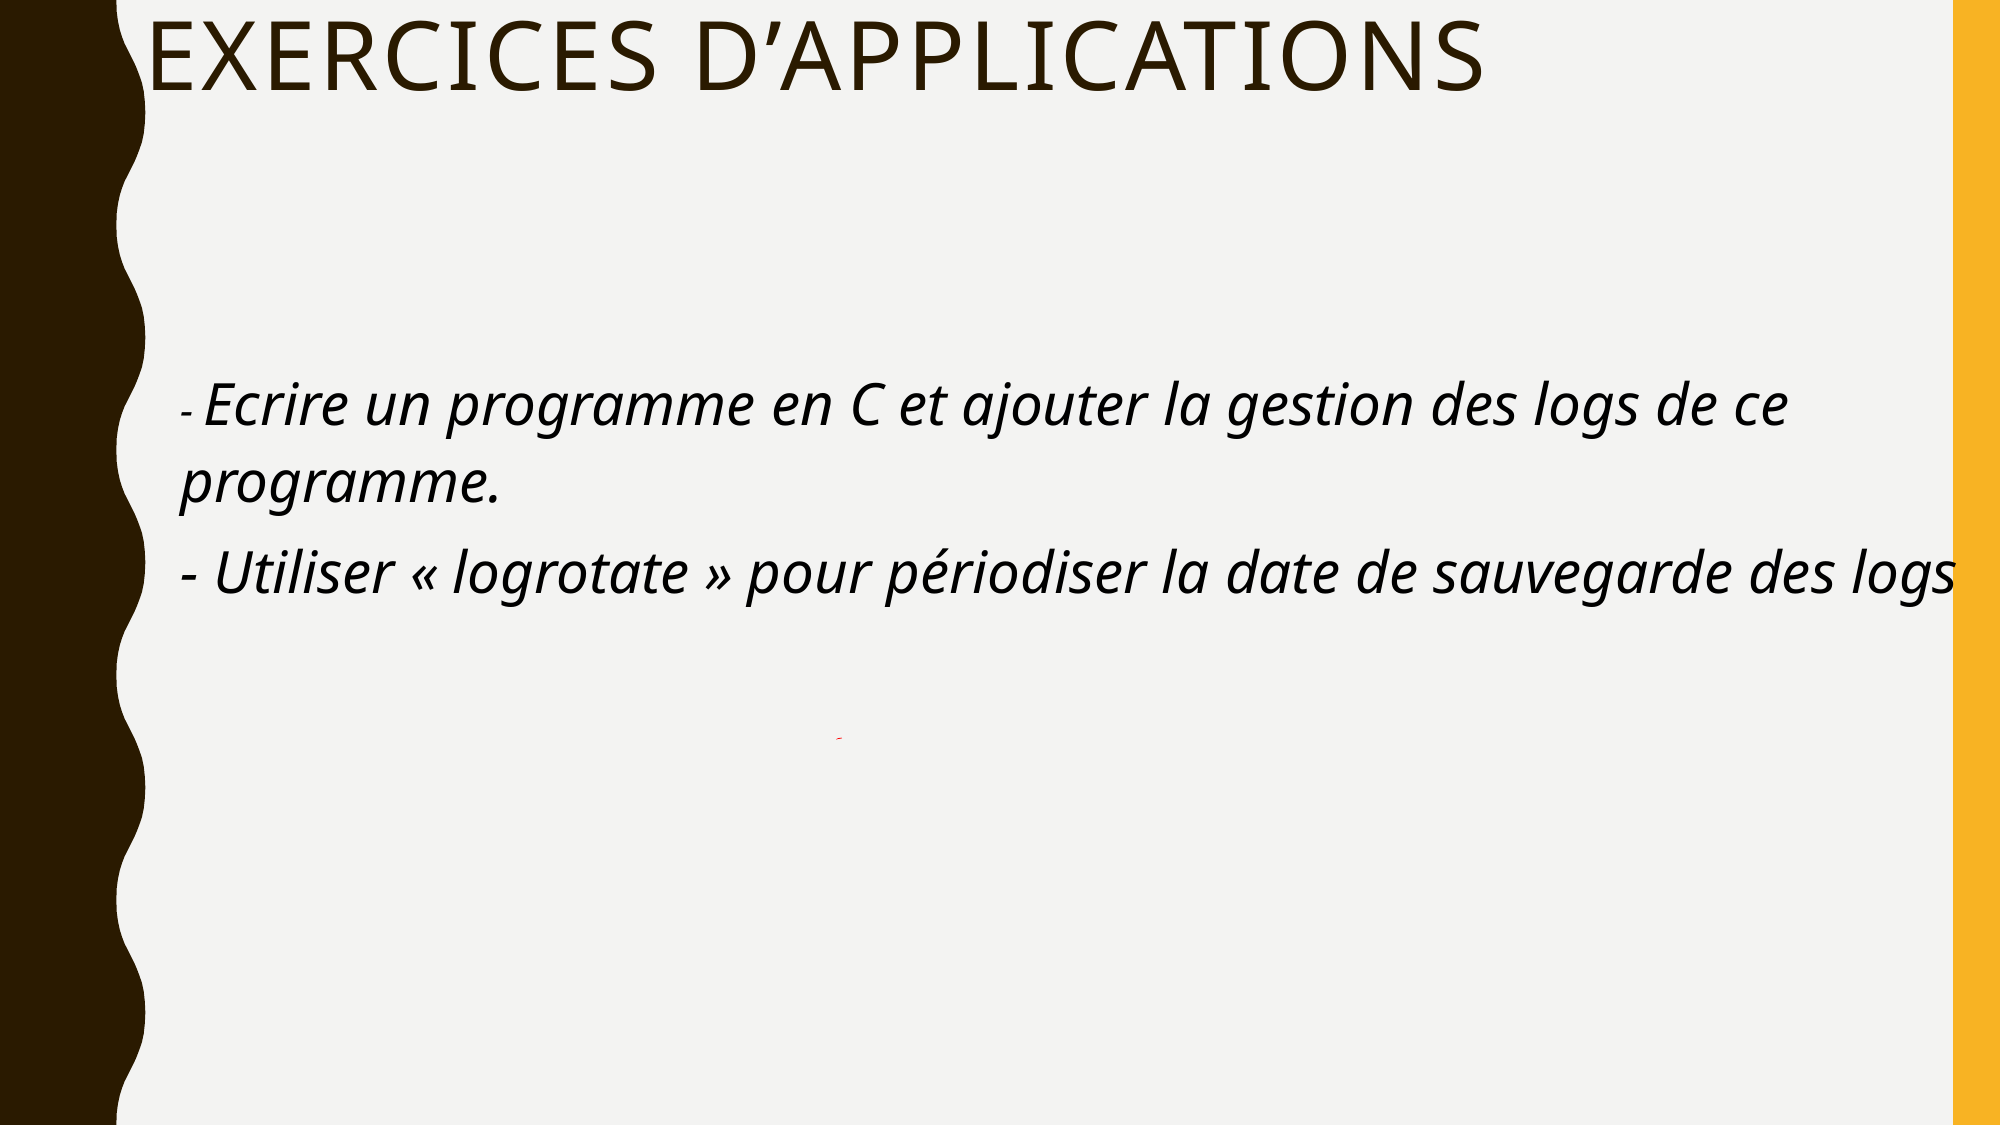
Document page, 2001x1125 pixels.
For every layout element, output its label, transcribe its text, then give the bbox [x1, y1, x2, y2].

picture [834, 736, 844, 741]
title EXERCICES D’applications [129, 0, 1800, 121]
list - Ecrire un programme en C et ajouter la gestion des logs de ce programme. - Utiliser « logrotate » pour périodiser la date de sauvegarde des logs [165, 353, 2000, 657]
